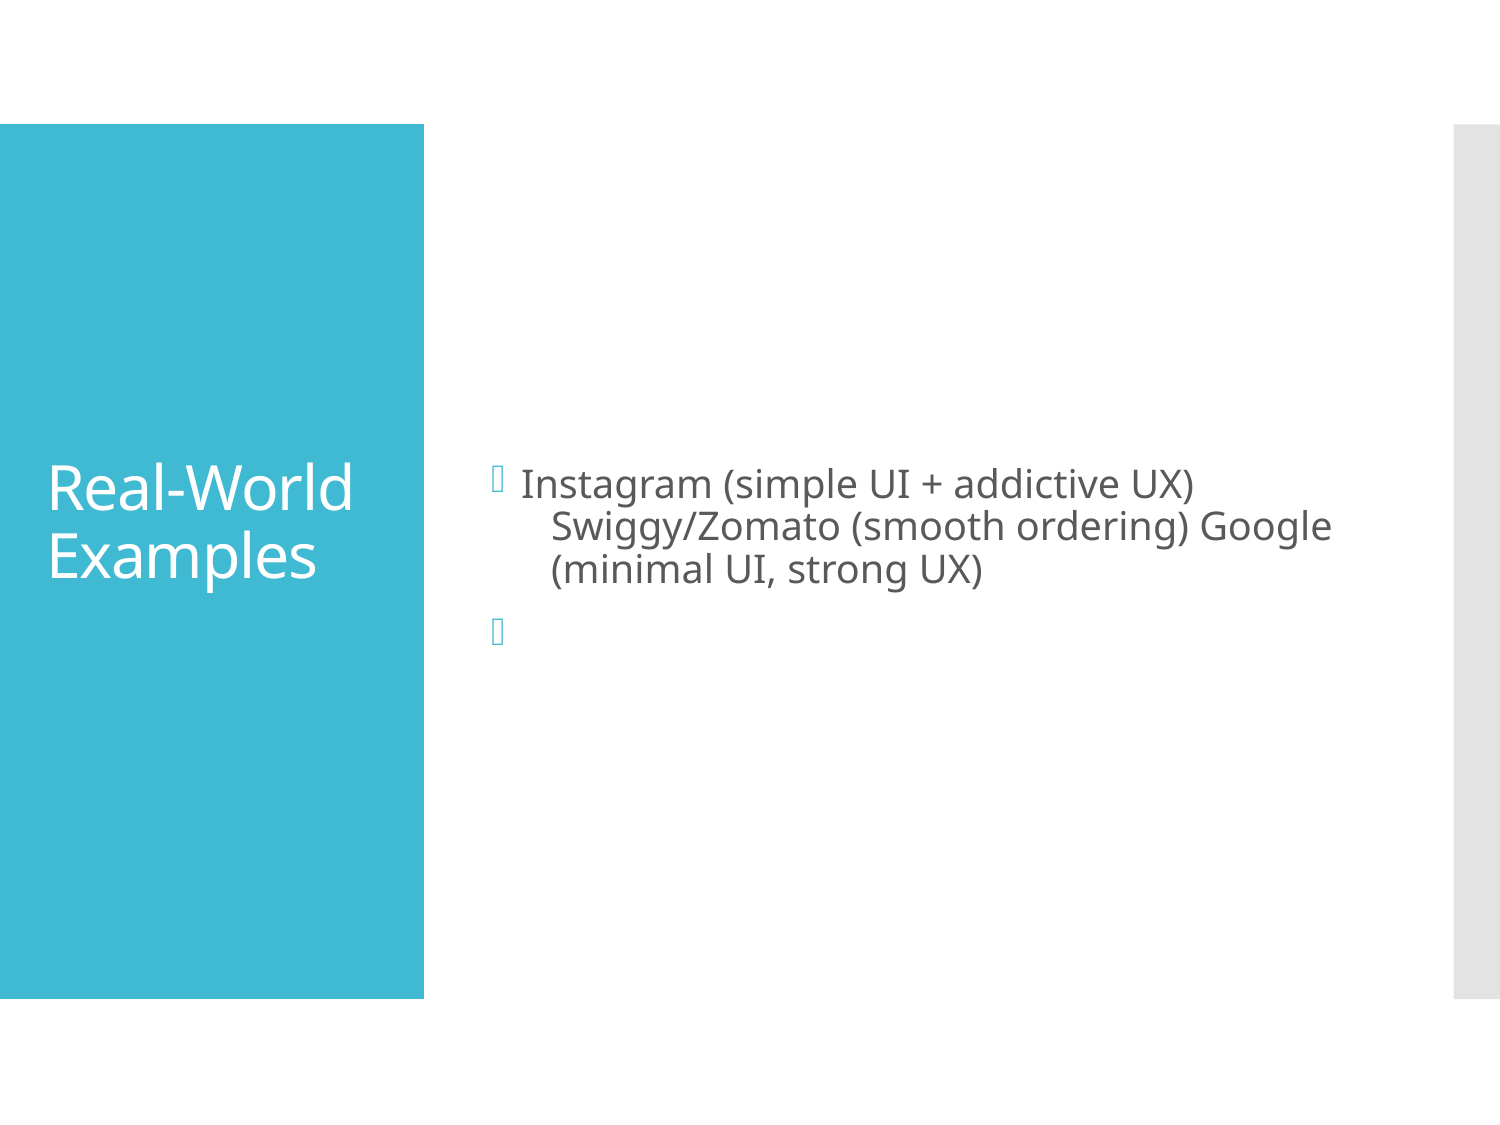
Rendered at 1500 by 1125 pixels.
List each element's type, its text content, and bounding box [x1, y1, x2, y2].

list Instagram (simple UI + addictive UX) Swiggy/Zomato (smooth ordering) Google (minimal UI, strong UX) [476, 141, 1377, 982]
title Real-World Examples [31, 184, 394, 940]
